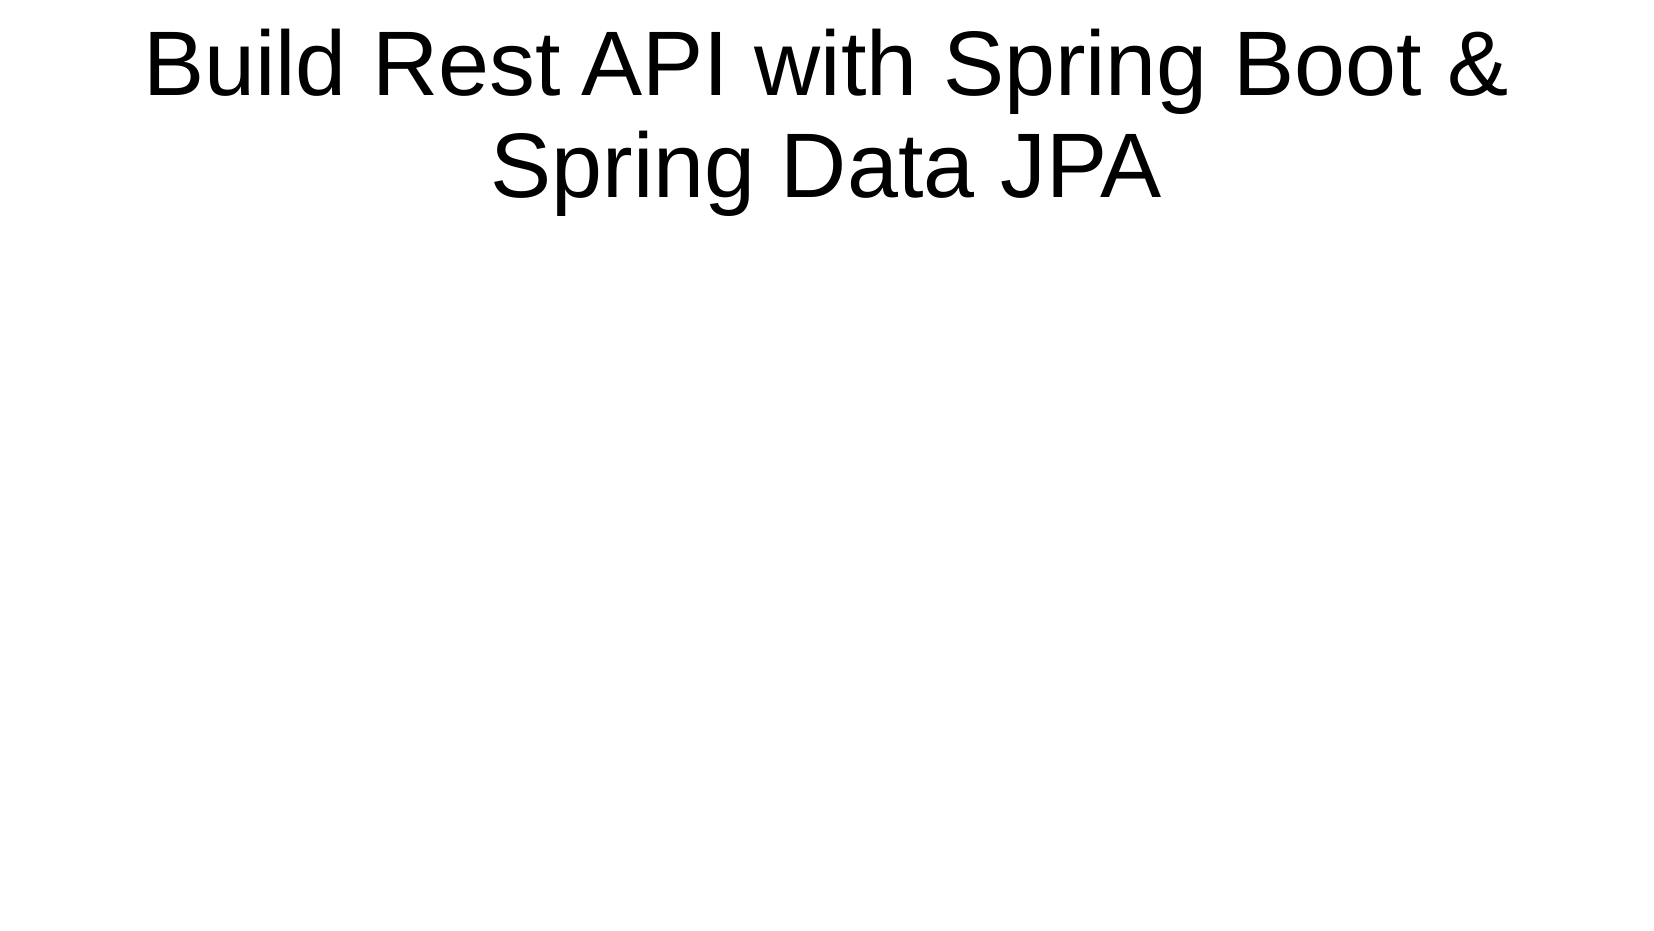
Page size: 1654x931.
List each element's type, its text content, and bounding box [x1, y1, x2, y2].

title Build Rest API with Spring Boot & Spring Data JPA [82, 12, 1571, 218]
